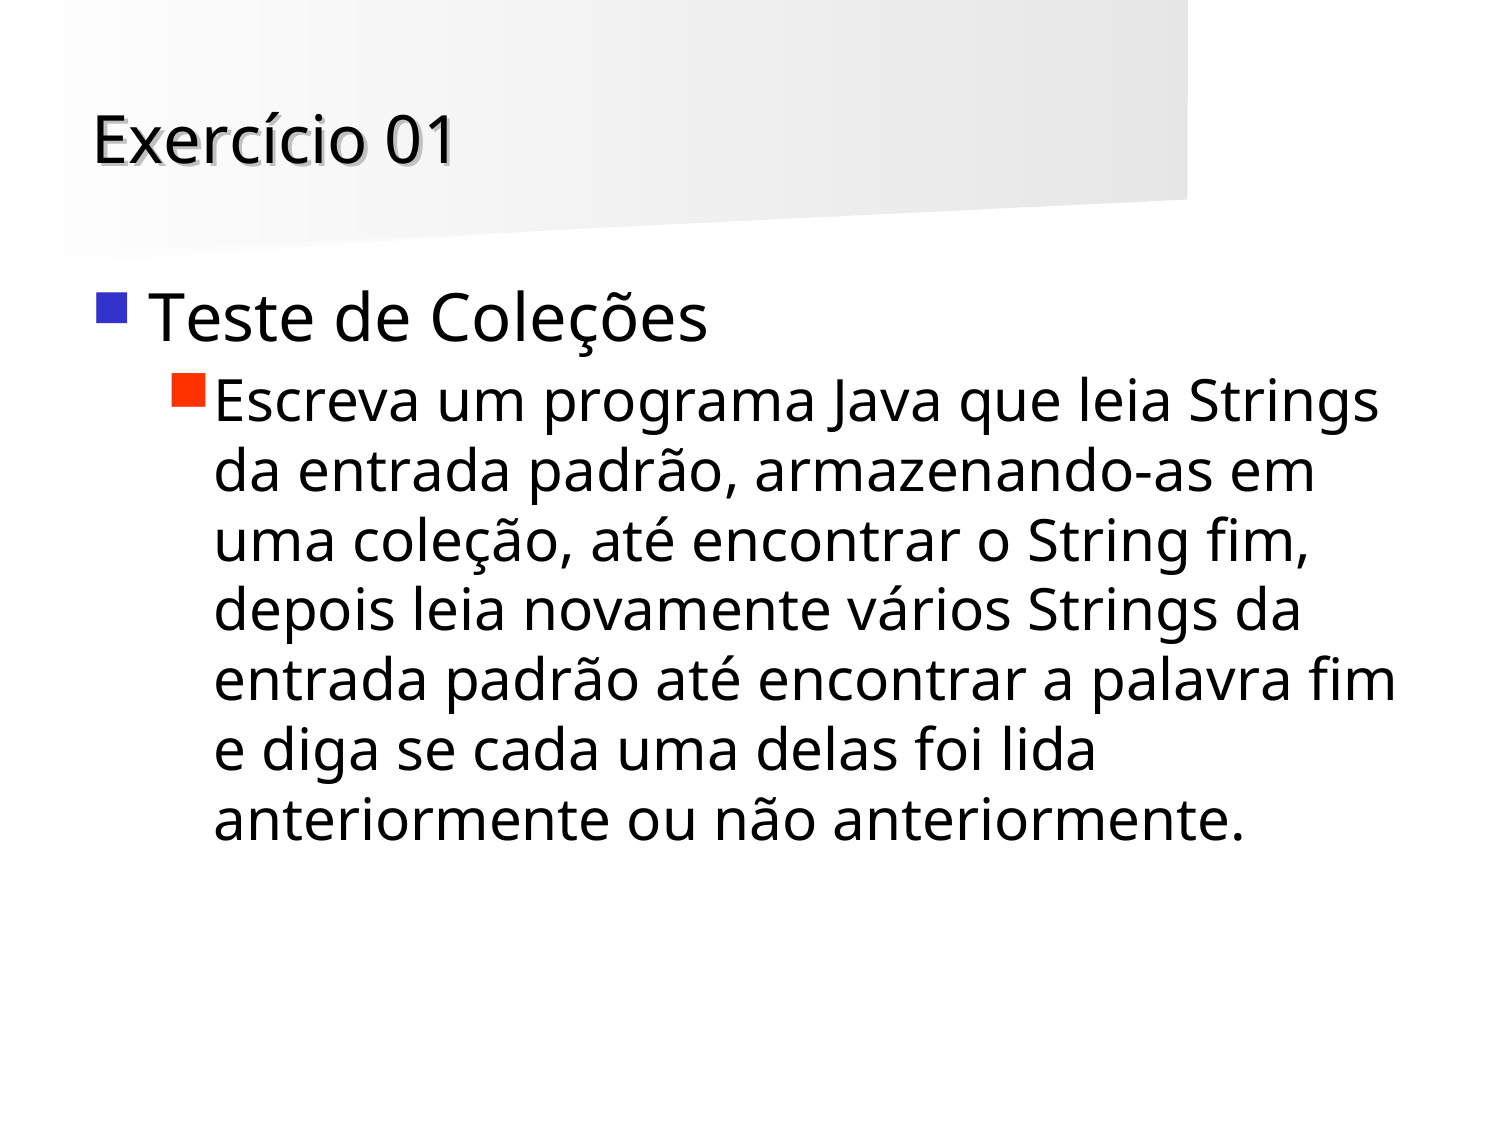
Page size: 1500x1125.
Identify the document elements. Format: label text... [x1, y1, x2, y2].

list Teste de Coleções Escreva um programa Java que leia Strings da entrada padrão, armazenando-as em uma coleção, até encontrar o String fim, depois leia novamente vários Strings da entrada padrão até encontrar a palavra fim e diga se cada uma delas foi lida anteriormente ou não anteriormente. [76, 267, 1427, 1005]
title Exercício 01 [76, 42, 1427, 231]
